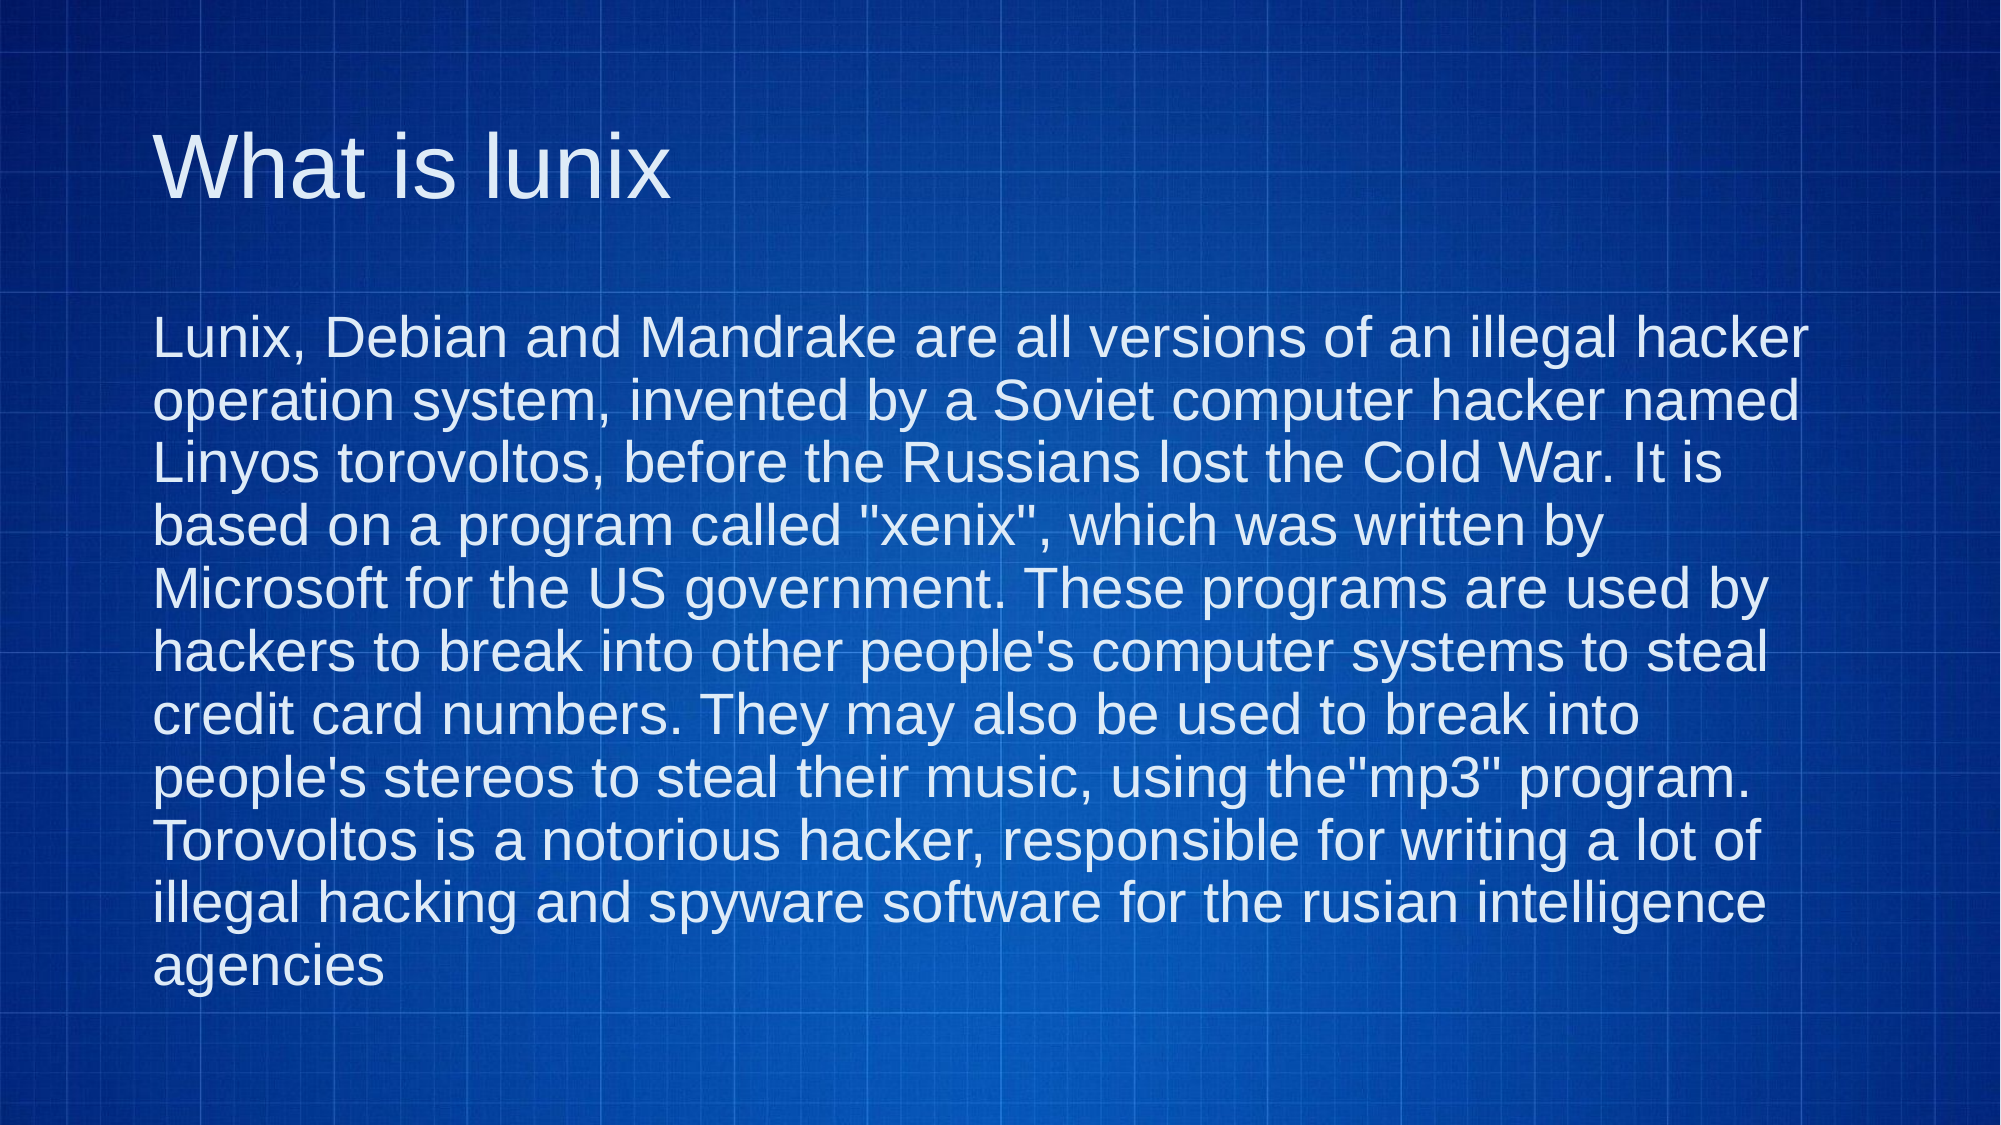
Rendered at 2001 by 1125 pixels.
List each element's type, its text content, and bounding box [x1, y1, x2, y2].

list Lunix, Debian and Mandrake are all versions of an illegal hacker operation system, invented by a Soviet computer hacker named Linyos torovoltos, before the Russians lost the Cold War. It is based on a program called "xenix", which was written by Microsoft for the US government. These programs are used by hackers to break into other people's computer systems to steal credit card numbers. They may also be used to break into people's stereos to steal their music, using the"mp3" program. Torovoltos is a notorious hacker, responsible for writing a lot of illegal hacking and spyware software for the rusian intelligence agencies [137, 299, 1863, 1014]
title What is lunix [137, 59, 1863, 278]
picture [0, 0, 2001, 1125]
